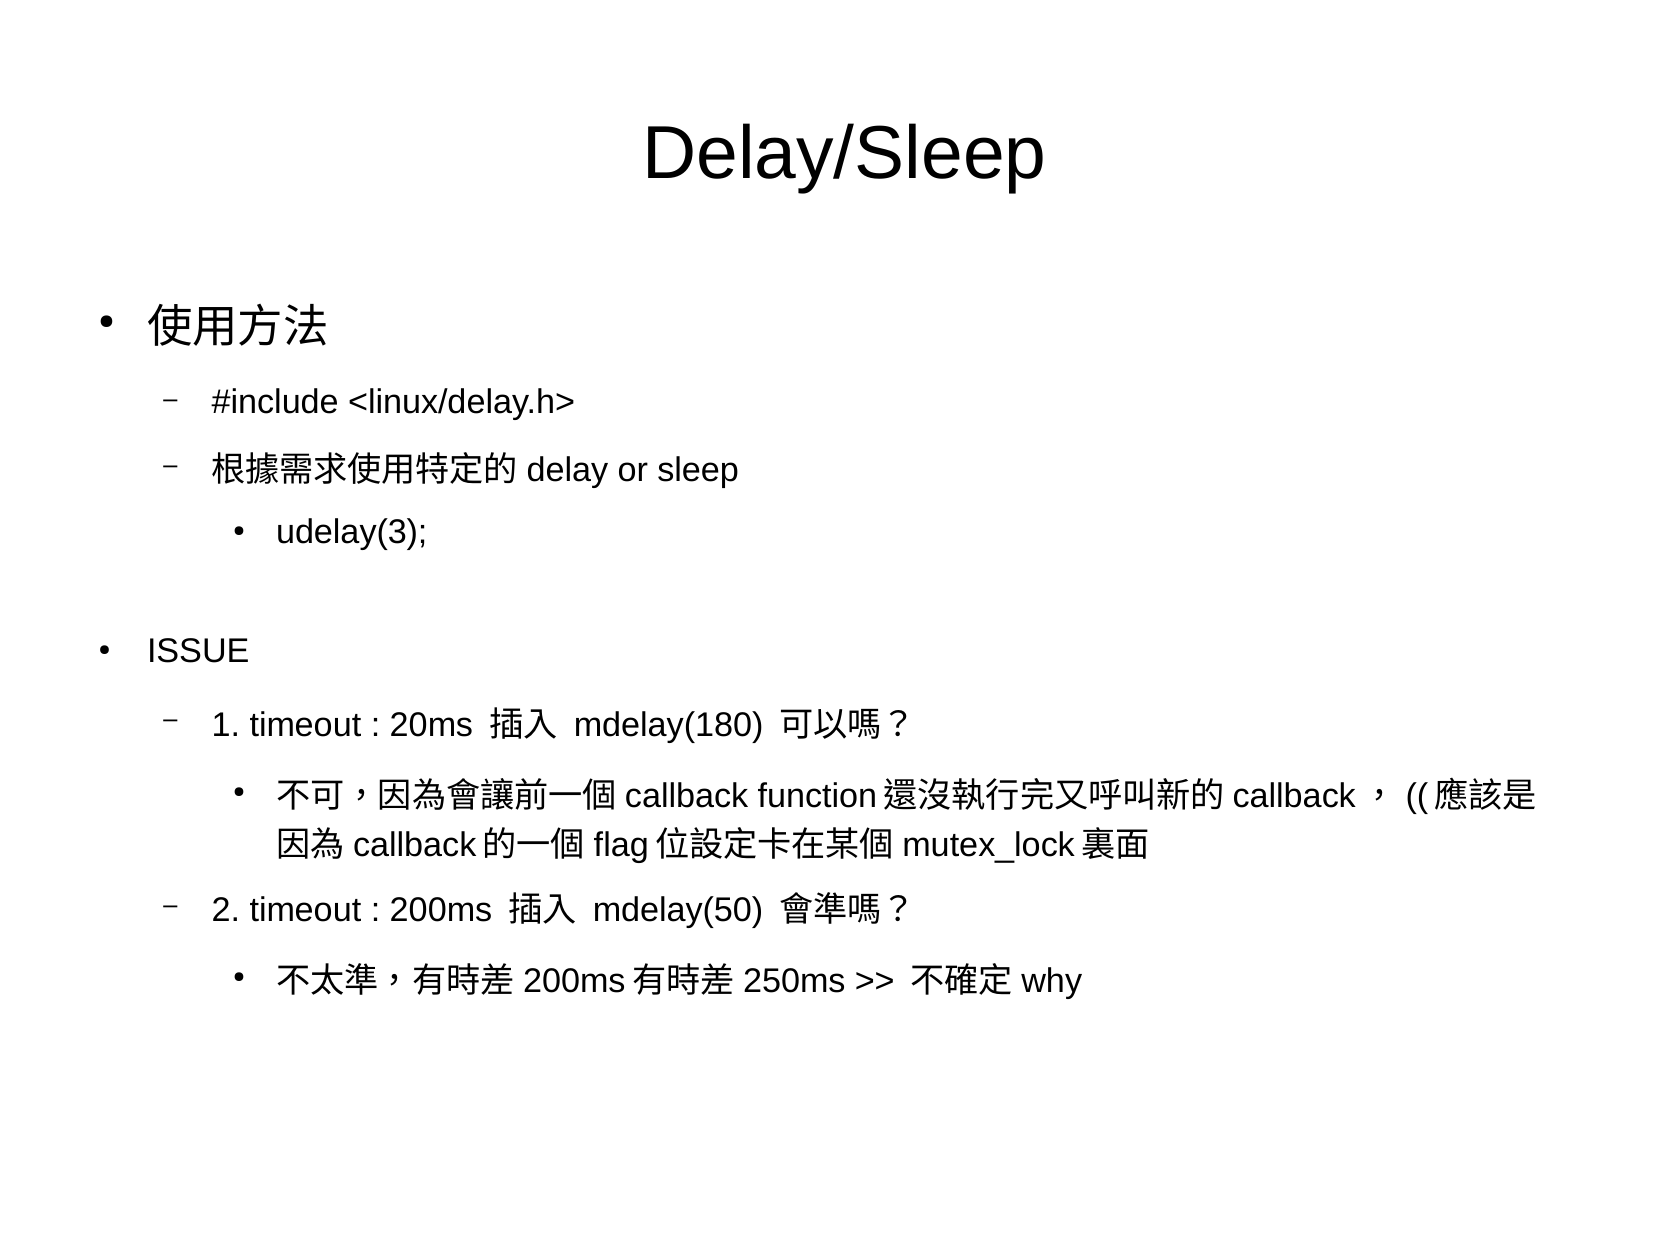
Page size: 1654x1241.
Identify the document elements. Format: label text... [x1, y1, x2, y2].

list 使用方法 #include <linux/delay.h> 根據需求使用特定的delay or sleep udelay(3); ISSUE 1. timeout : 20ms 插入 mdelay(180) 可以嗎？ 不可，因為會讓前一個callback function還沒執行完又呼叫新的callback，((應該是因為callback的一個flag位設定卡在某個mutex_lock裏面 2. timeout : 200ms 插入 mdelay(50) 會準嗎？ 不太準，有時差200ms有時差250ms >> 不確定why [82, 290, 1571, 1010]
title Delay/Sleep [82, 49, 1571, 257]
